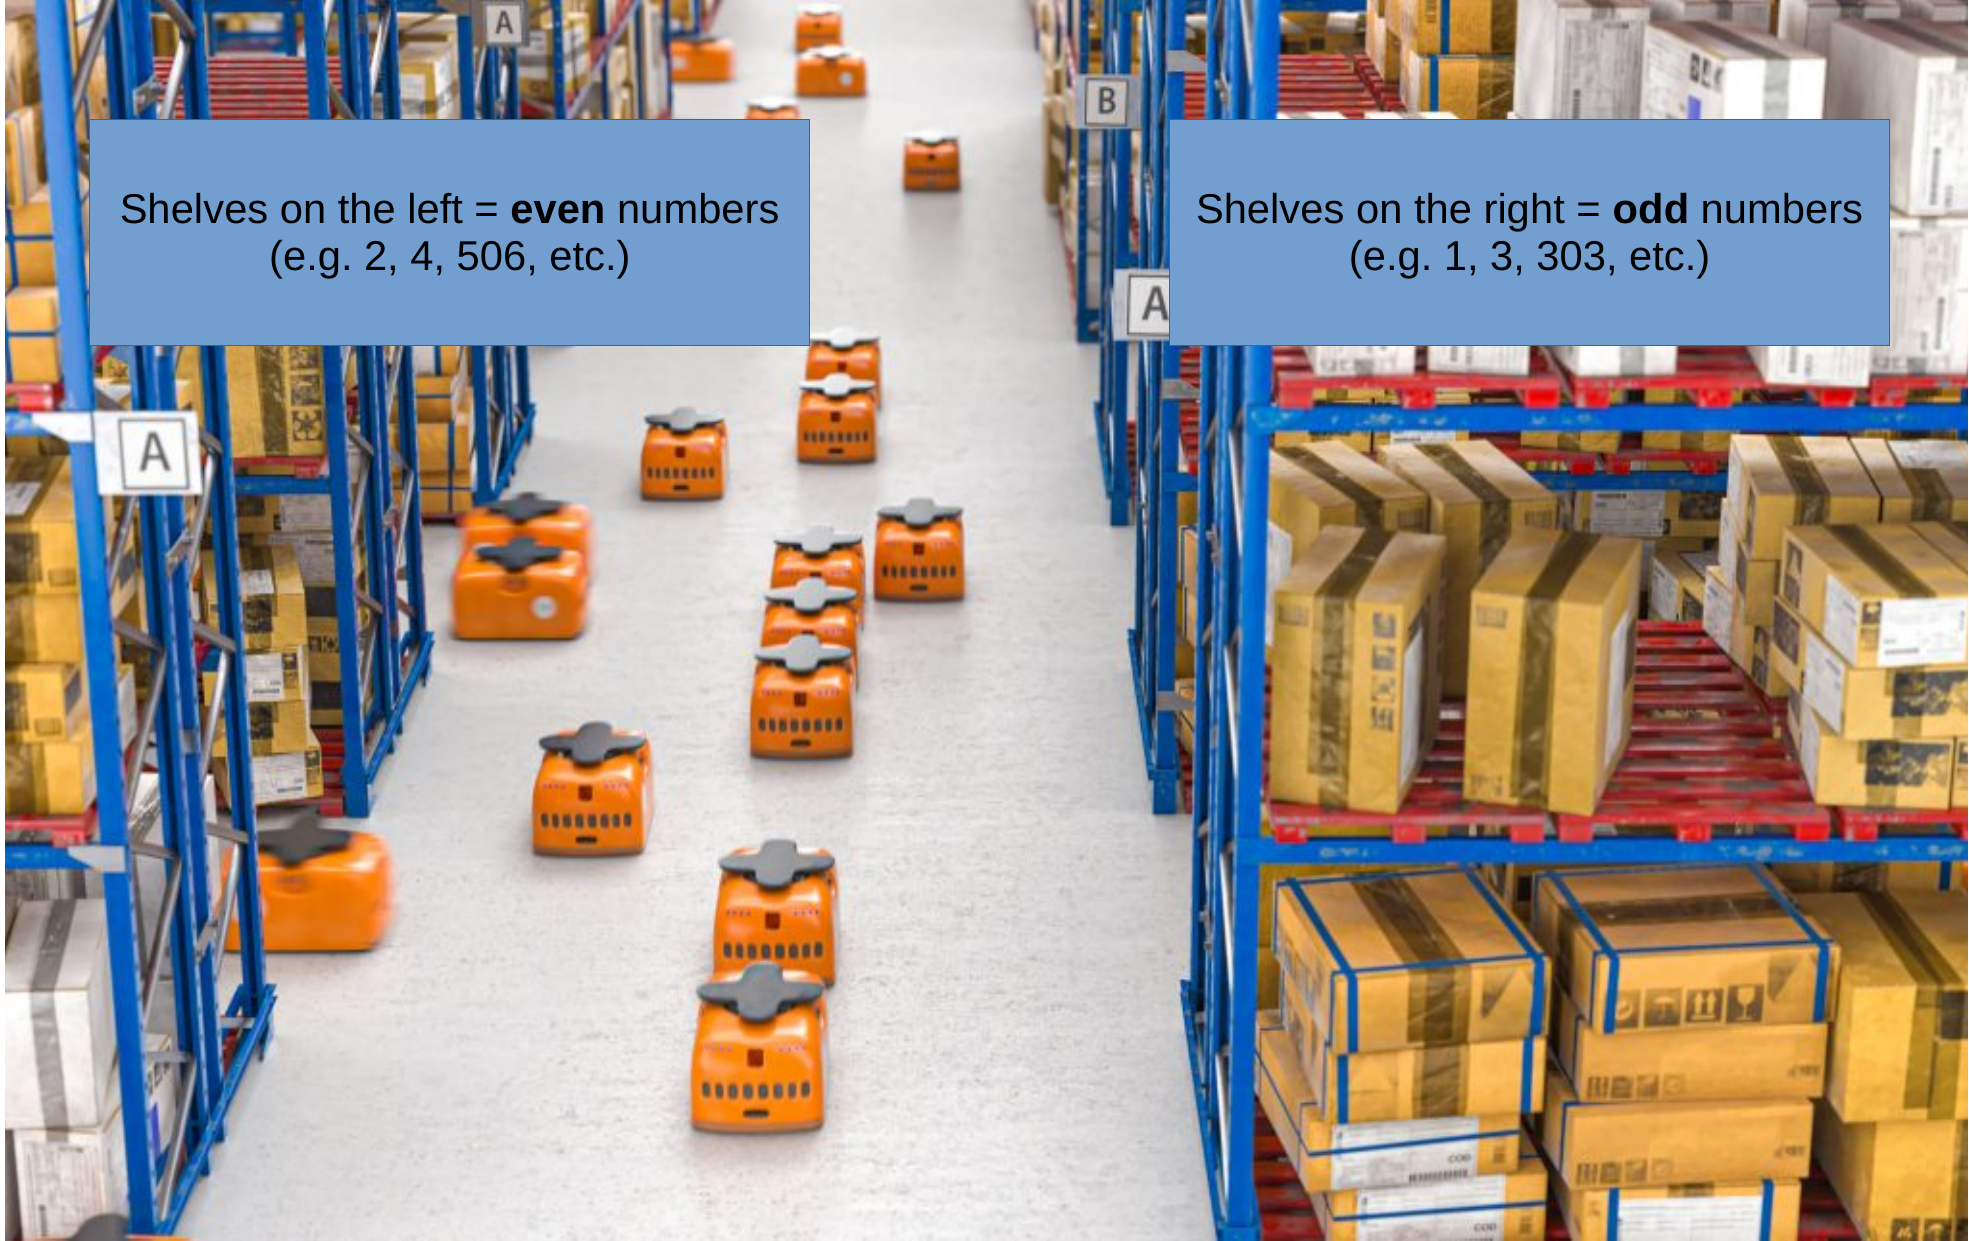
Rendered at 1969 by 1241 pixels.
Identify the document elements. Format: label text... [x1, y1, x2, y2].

text_box Shelves on the left = even numbers (e.g. 2, 4, 506, etc.) [89, 119, 810, 346]
text_box Shelves on the right = odd numbers (e.g. 1, 3, 303, etc.) [1169, 119, 1890, 346]
picture [5, 0, 1968, 1241]
